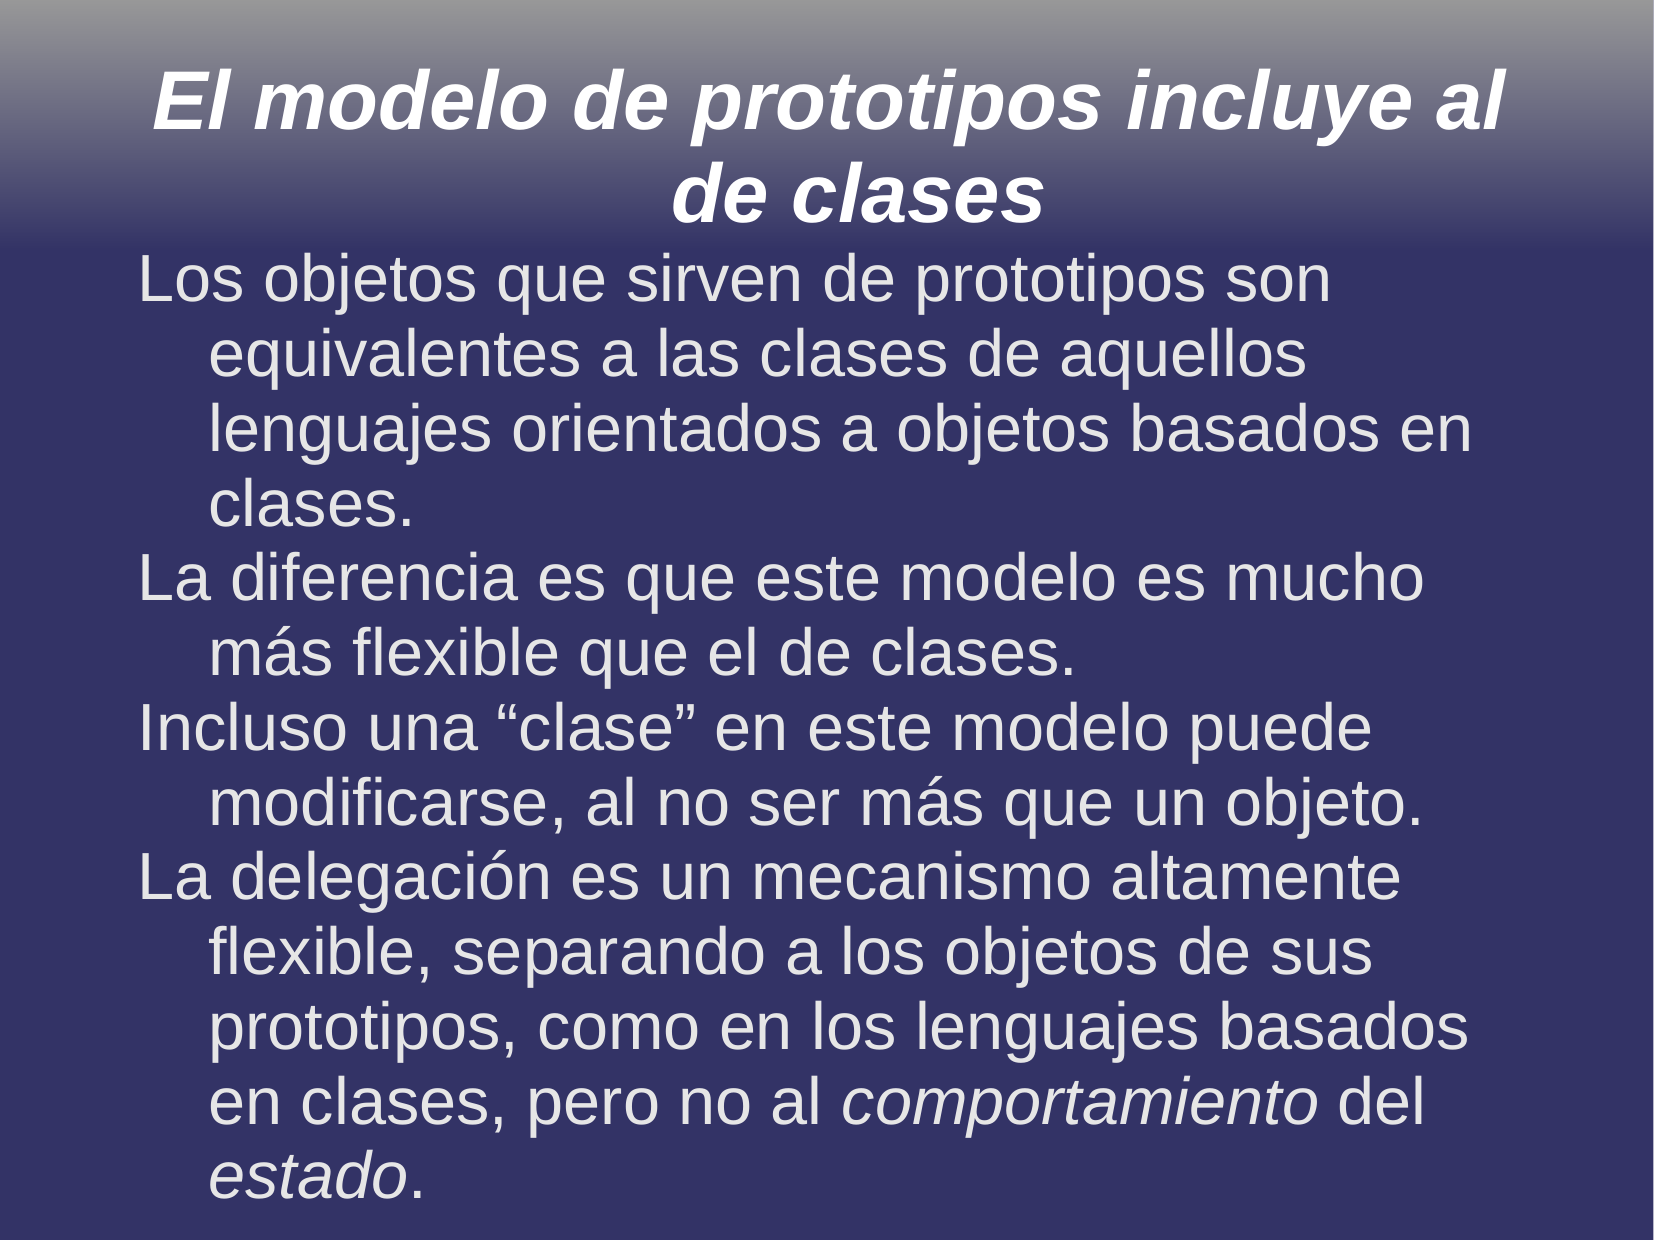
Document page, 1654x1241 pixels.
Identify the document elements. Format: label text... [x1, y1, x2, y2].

list Los objetos que sirven de prototipos son equivalentes a las clases de aquellos lenguajes orientados a objetos basados en clases. La diferencia es que este modelo es mucho más flexible que el de clases. Incluso una “clase” en este modelo puede modificarse, al no ser más que un objeto. La delegación es un mecanismo altamente flexible, separando a los objetos de sus prototipos, como en los lenguajes basados en clases, pero no al comportamiento del estado. [125, 241, 1538, 1241]
title El modelo de prototipos incluye al de clases [123, 43, 1536, 251]
